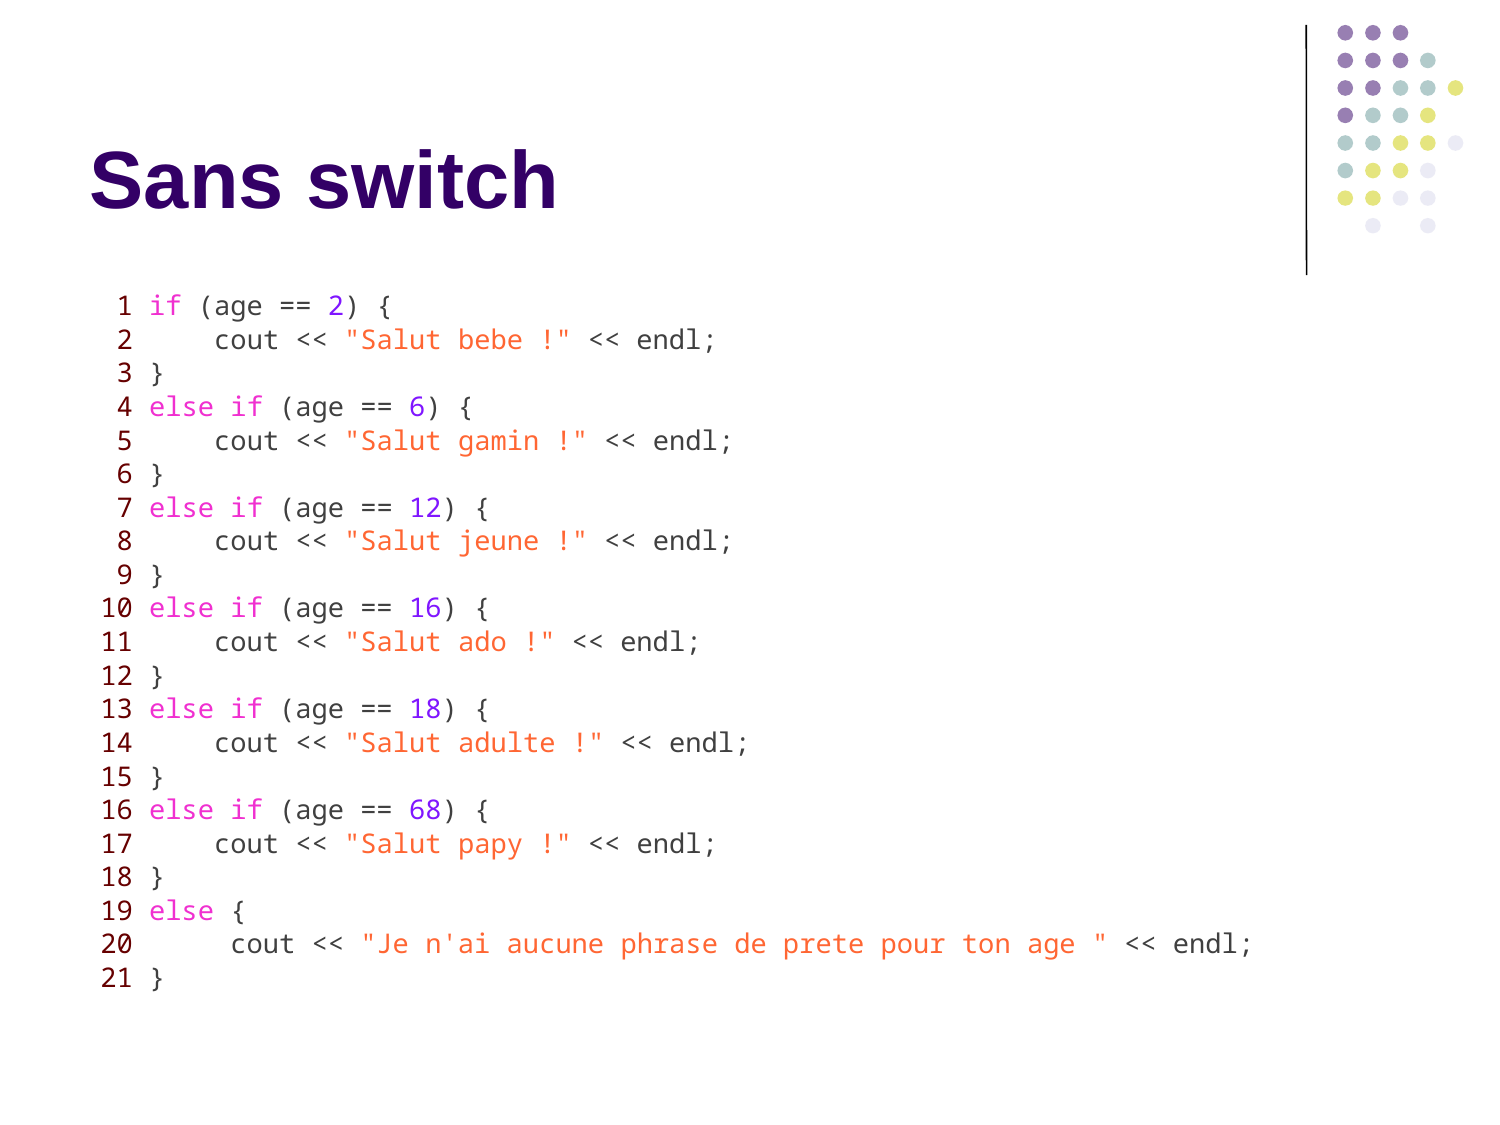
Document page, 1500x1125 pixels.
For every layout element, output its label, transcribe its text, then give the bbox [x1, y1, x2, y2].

title Sans switch [74, 20, 1313, 233]
list 1 if (age == 2) { 2 cout << "Salut bebe !" << endl; 3 } 4 else if (age == 6) { 5 cout << "Salut gamin !" << endl; 6 } 7 else if (age == 12) { 8 cout << "Salut jeune !" << endl; 9 } 10 else if (age == 16) { 11 cout << "Salut ado !" << endl; 12 } 13 else if (age == 18) { 14 cout << "Salut adulte !" << endl; 15 } 16 else if (age == 68) { 17 cout << "Salut papy !" << endl; 18 } 19 else { 20 cout << "Je n'ai aucune phrase de prete pour ton age " << endl; 21 } [82, 295, 1358, 1075]
